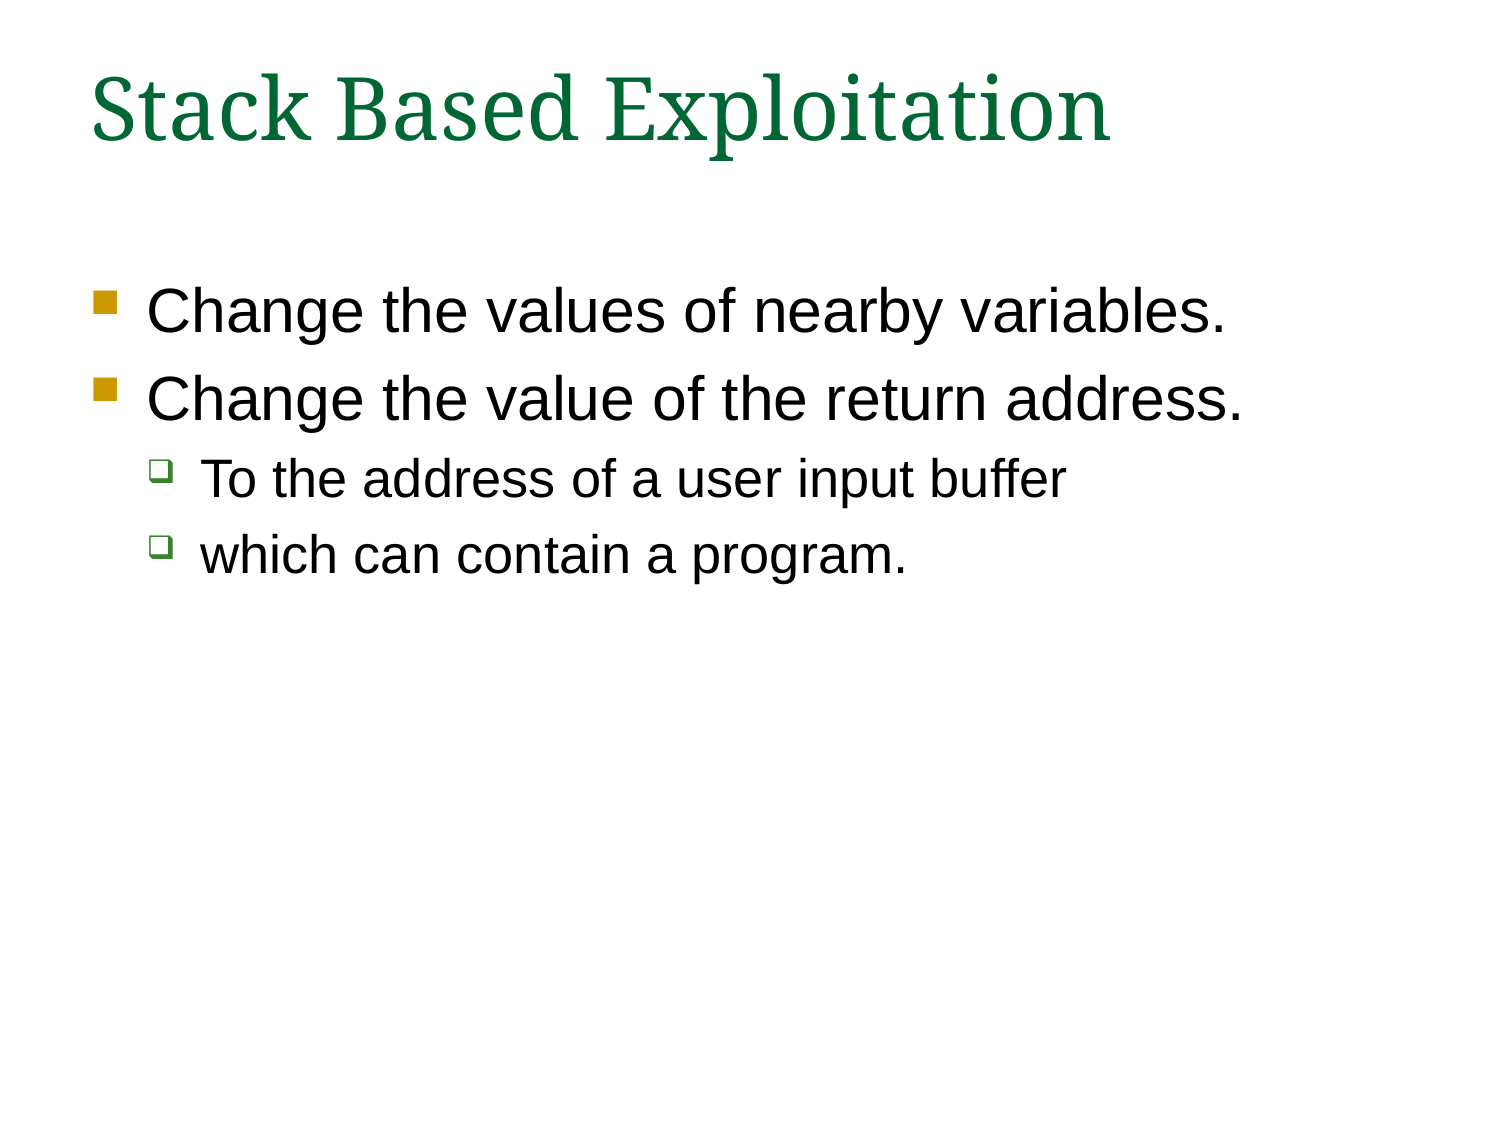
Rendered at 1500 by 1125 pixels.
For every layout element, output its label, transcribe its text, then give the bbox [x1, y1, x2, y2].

title Stack Based Exploitation [75, 45, 1425, 233]
list Change the values of nearby variables. Change the value of the return address. To the address of a user input buffer which can contain a program. [75, 262, 1425, 1006]
